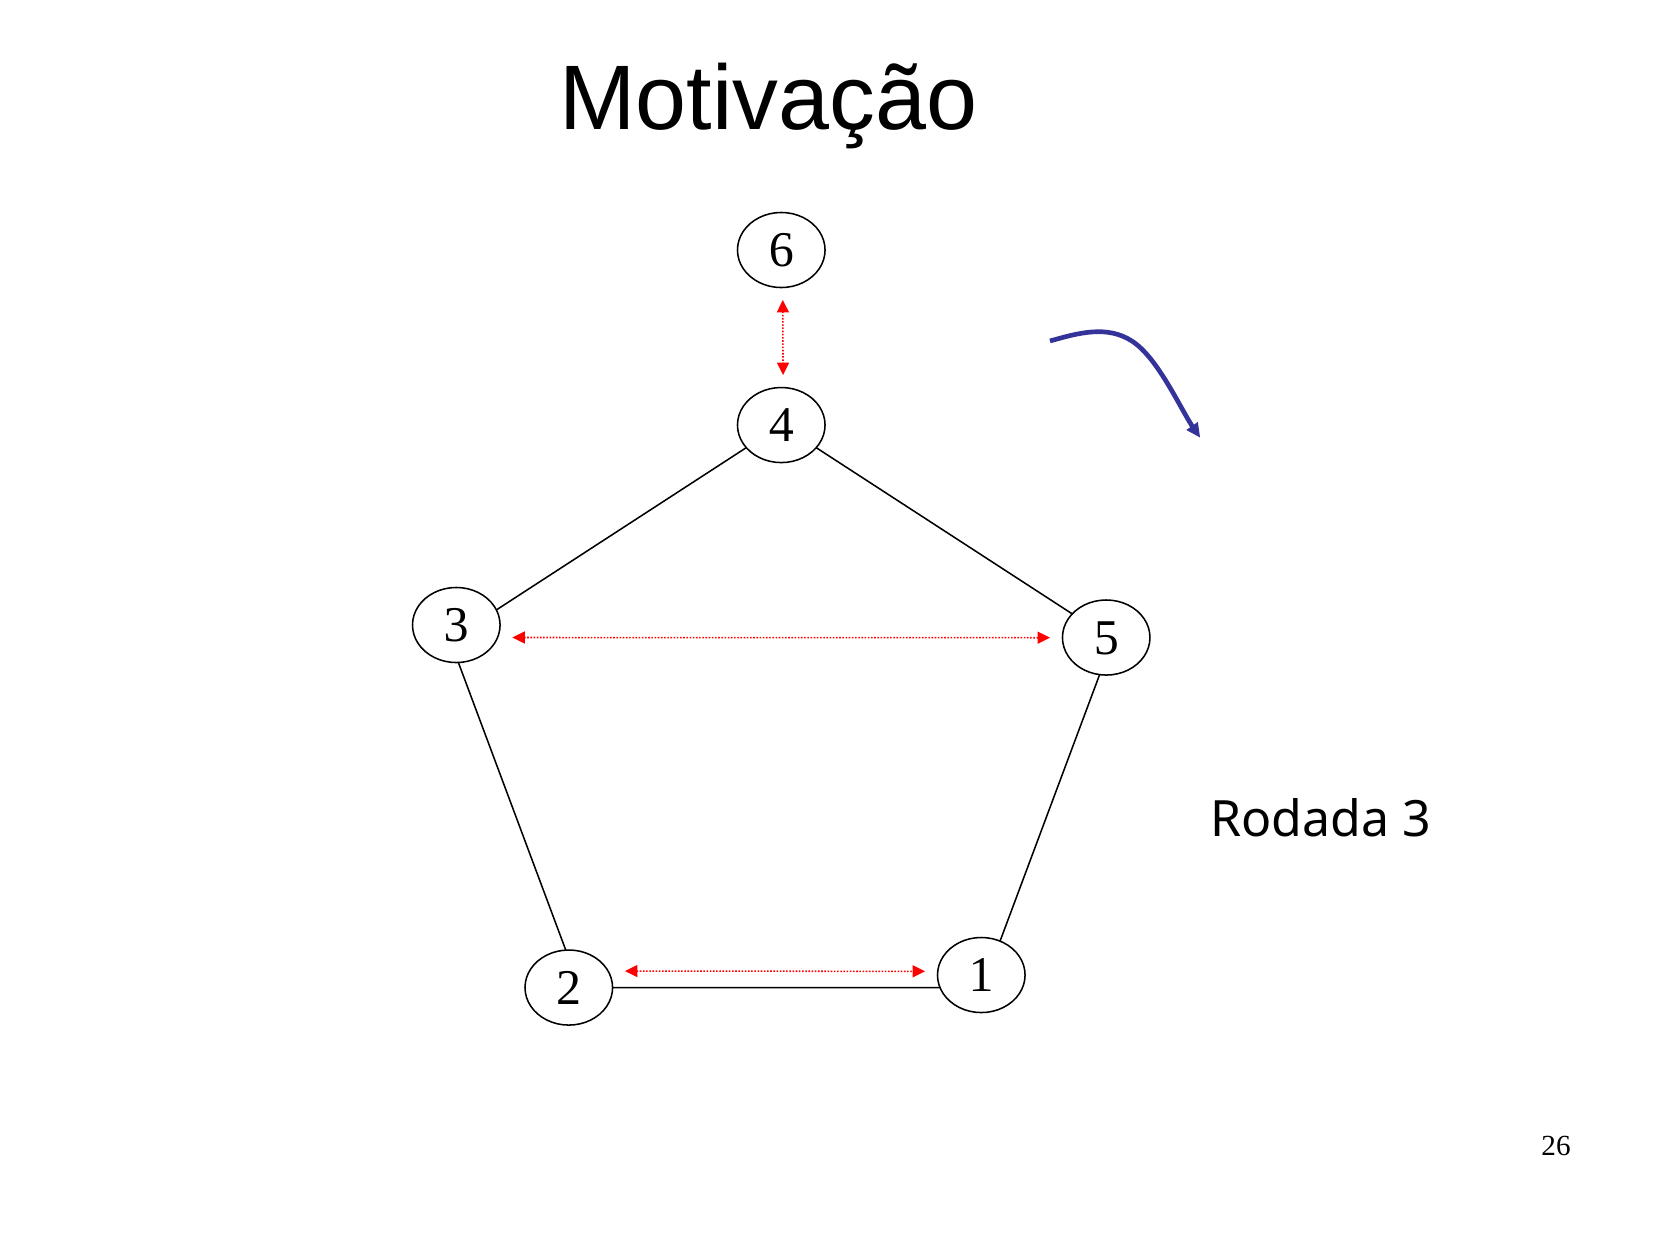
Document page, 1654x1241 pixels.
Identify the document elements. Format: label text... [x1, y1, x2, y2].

text_box 2 [525, 950, 613, 1026]
text_box 6 [737, 212, 826, 288]
text_box Rodada 3 [1191, 774, 1451, 859]
text_box 4 [737, 387, 826, 463]
text_box 1 [937, 937, 1026, 1013]
text_box 3 [412, 587, 501, 663]
text_box 5 [1062, 600, 1150, 676]
title Motivação [237, 38, 1300, 157]
